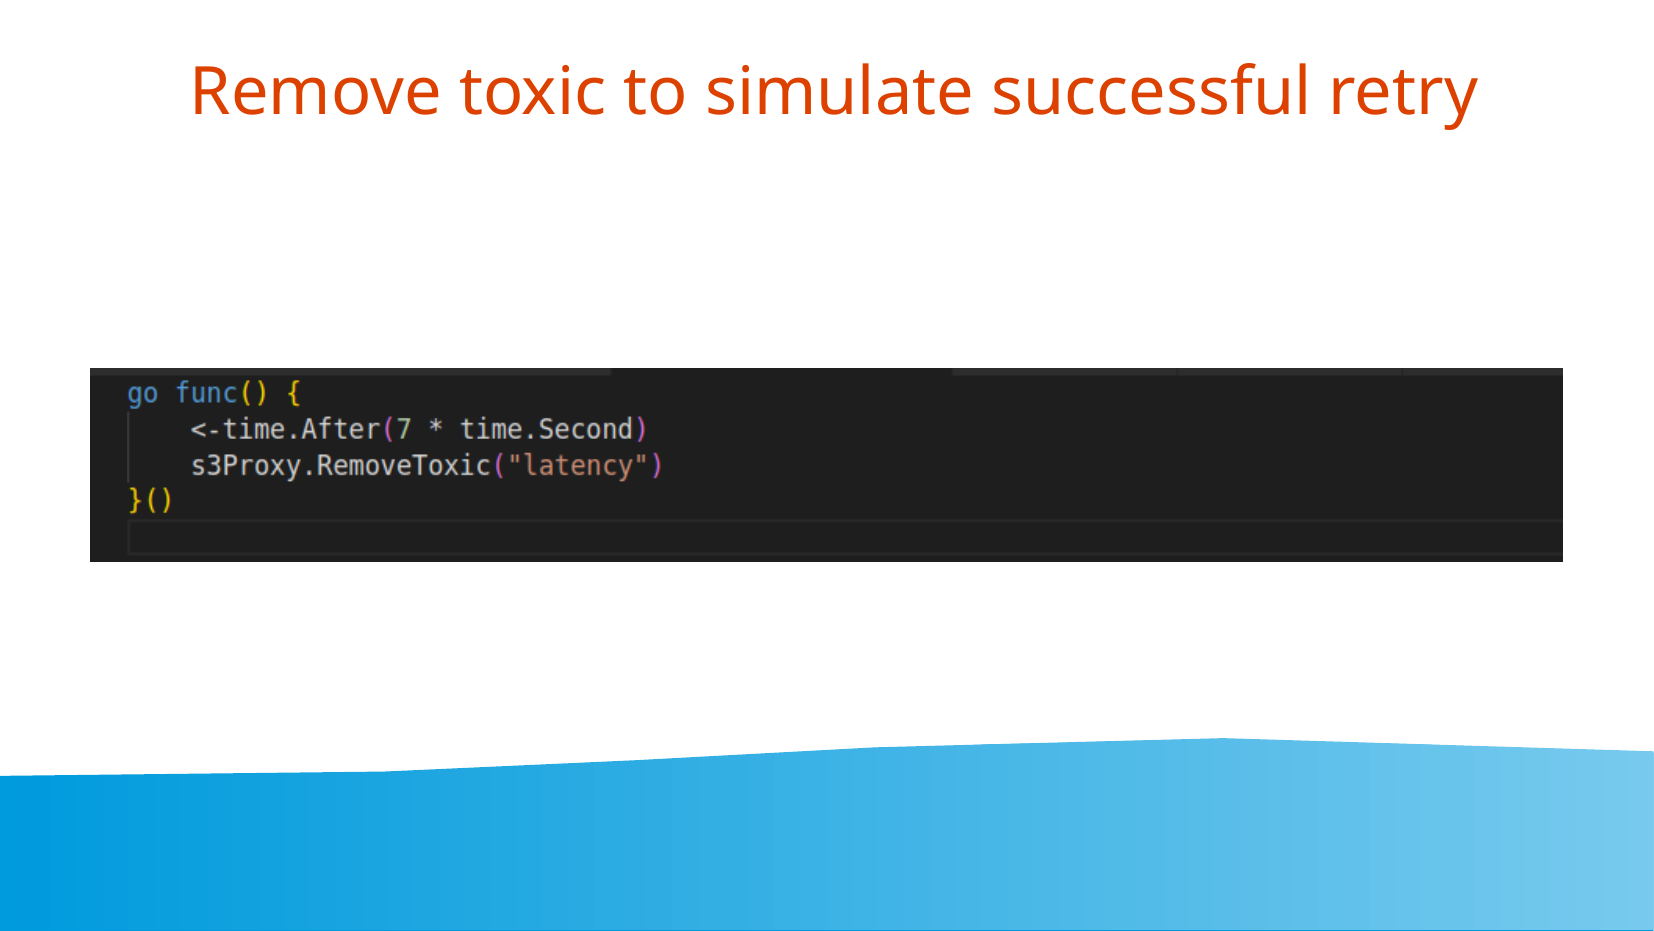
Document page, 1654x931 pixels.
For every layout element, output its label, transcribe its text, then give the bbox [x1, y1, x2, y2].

picture [90, 368, 1563, 562]
title Remove toxic to simulate successful retry [96, 0, 1573, 178]
